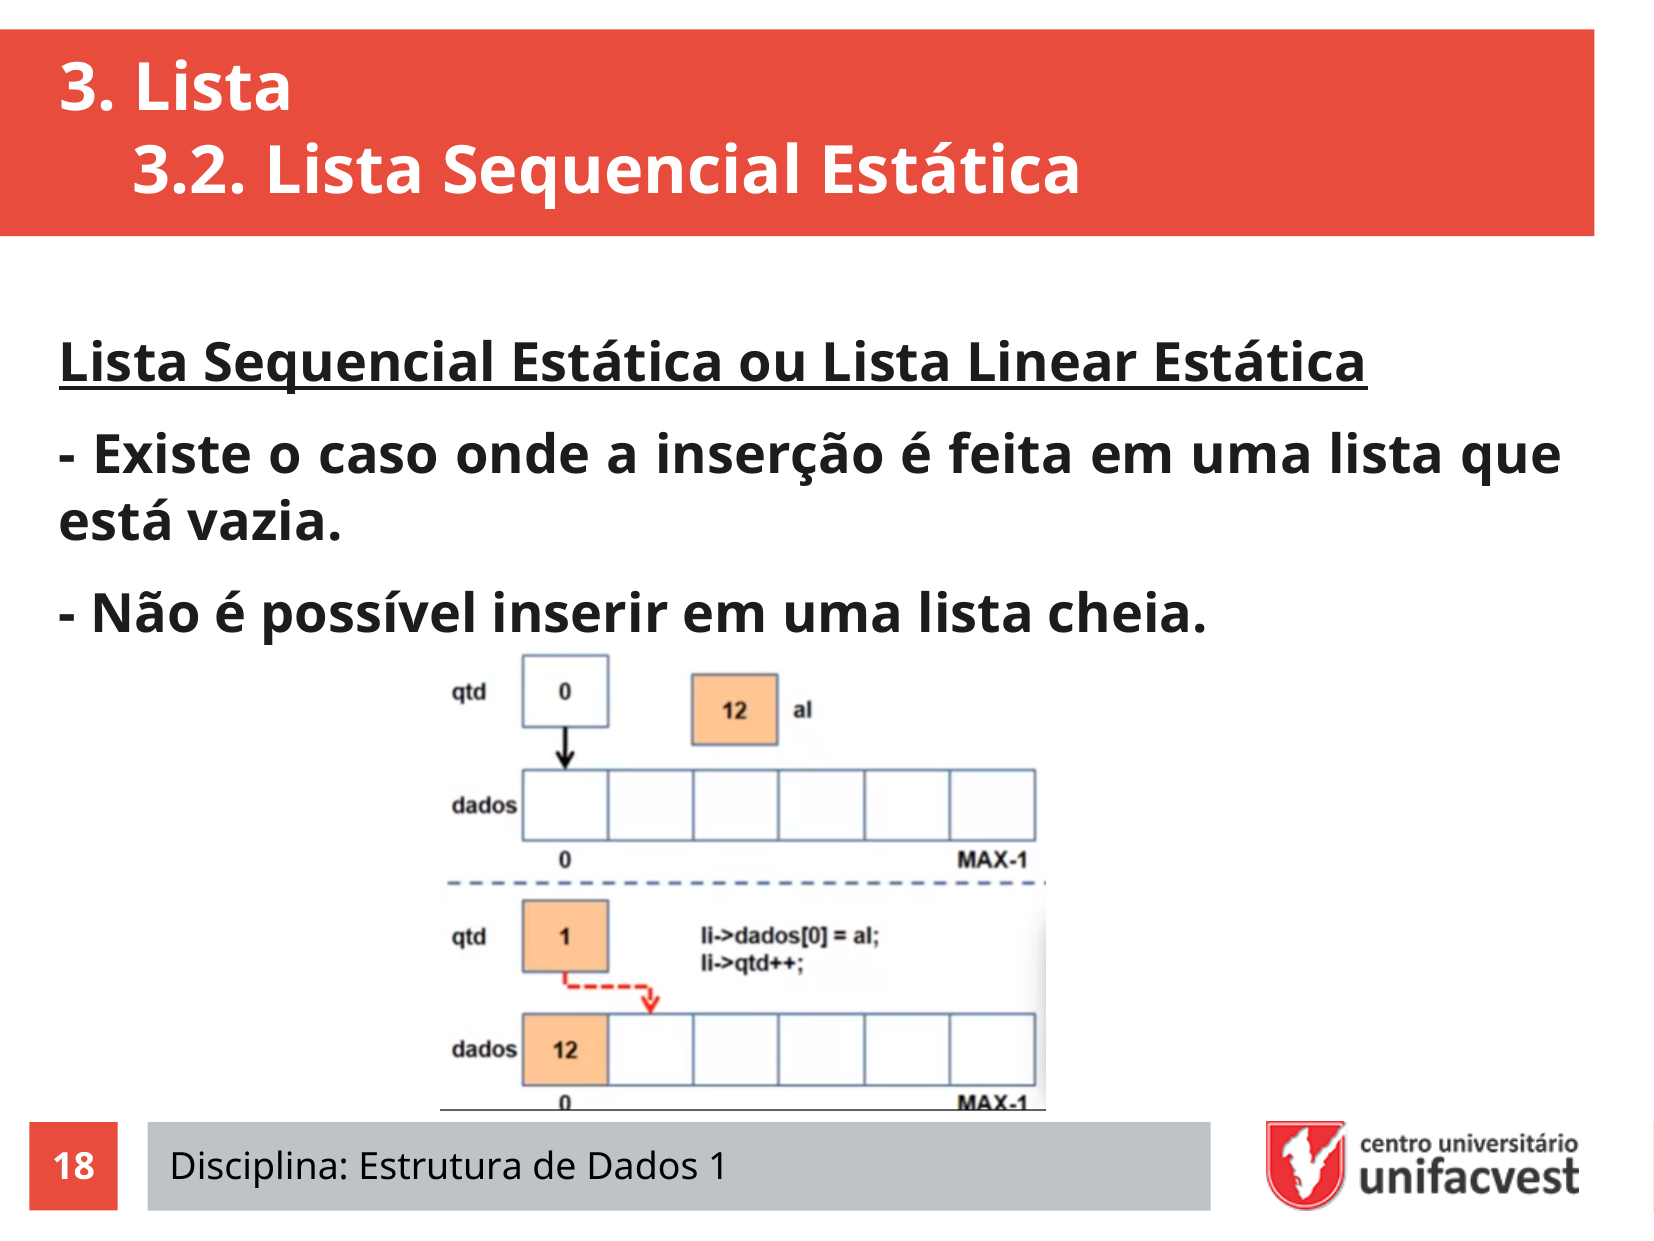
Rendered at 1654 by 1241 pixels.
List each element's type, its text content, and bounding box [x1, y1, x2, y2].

title 3. Lista 3.2. Lista Sequencial Estática [59, 59, 1595, 207]
picture [1266, 1121, 1579, 1211]
list Lista Sequencial Estática ou Lista Linear Estática - Existe o caso onde a inserção é feita em uma lista que está vazia. - Não é possível inserir em uma lista cheia. [59, 324, 1566, 1093]
text_box Disciplina: Estrutura de Dados 1 [154, 1132, 1205, 1196]
text_box [1238, 1120, 1654, 1212]
picture [440, 648, 1046, 1112]
